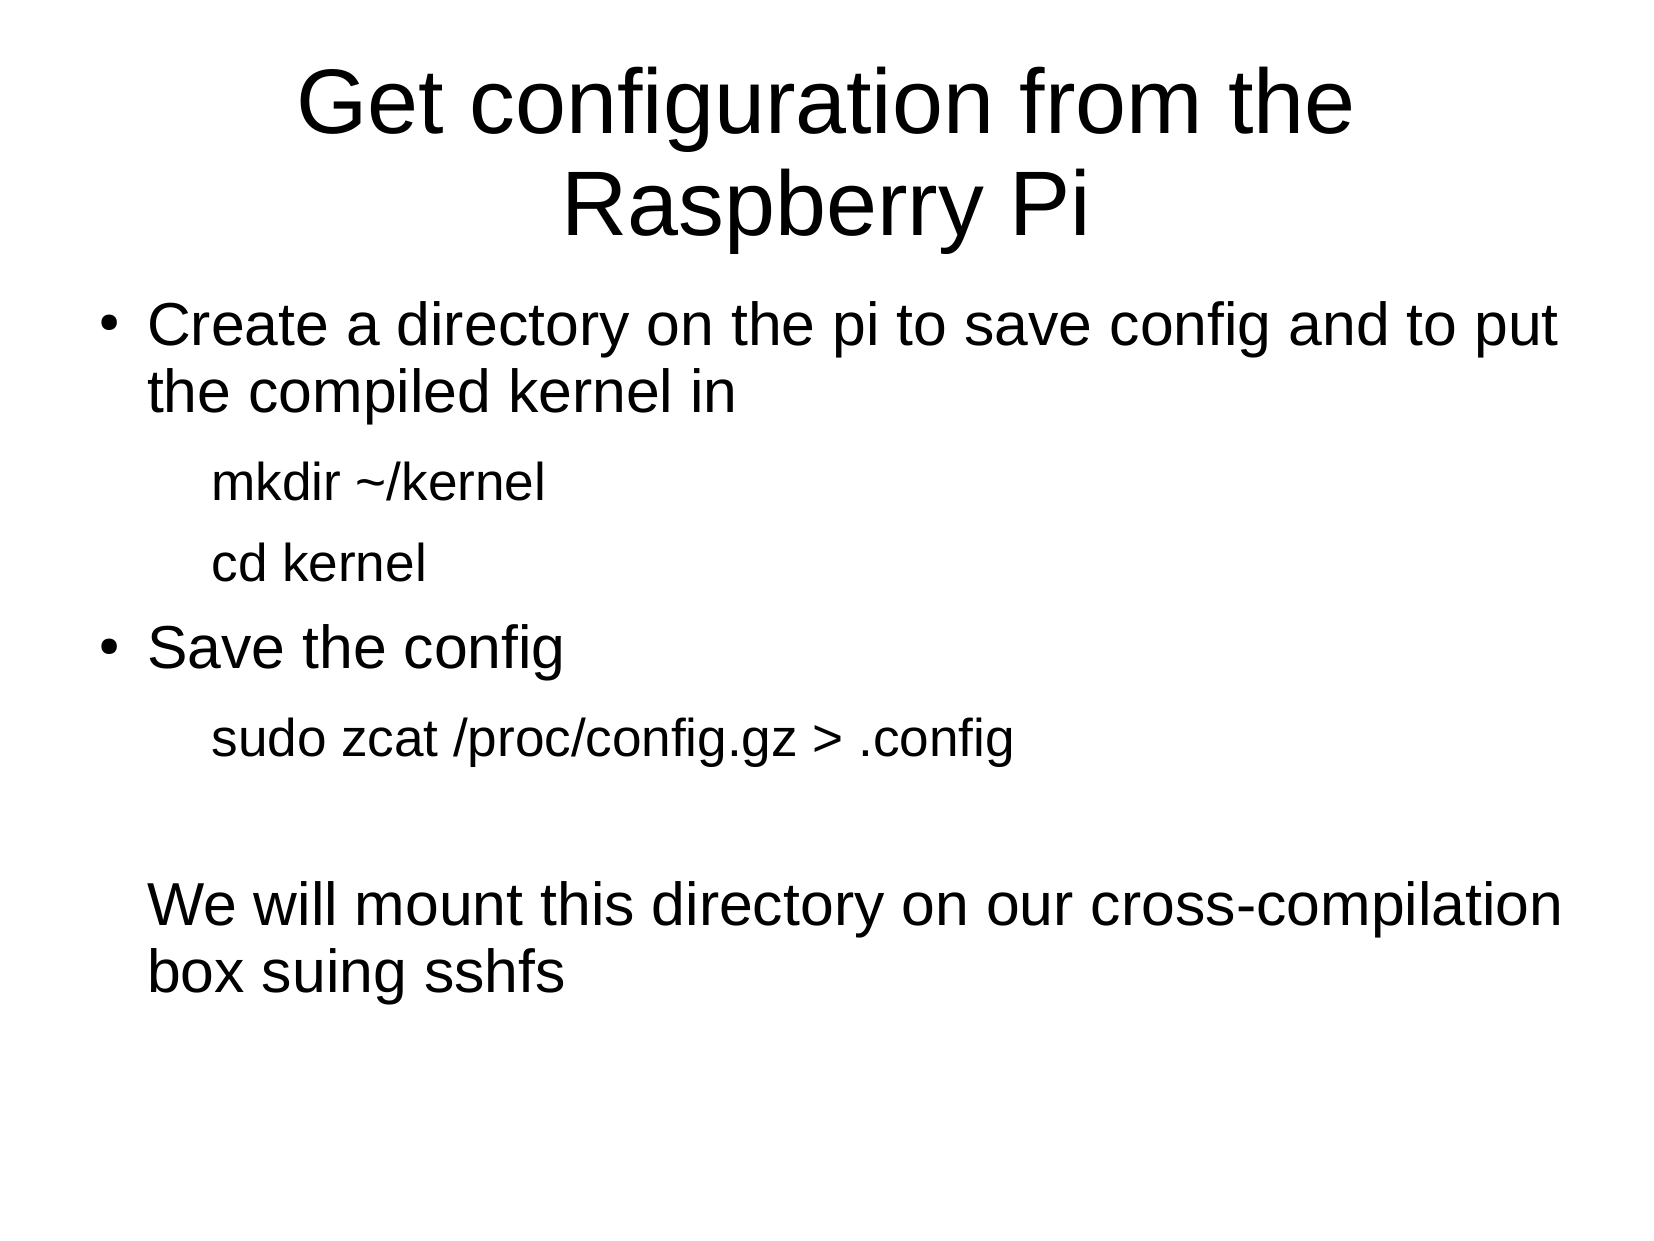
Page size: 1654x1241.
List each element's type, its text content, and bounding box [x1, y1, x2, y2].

title Get configuration from the Raspberry Pi [82, 49, 1571, 257]
list Create a directory on the pi to save config and to put the compiled kernel in mkdir ~/kernel cd kernel Save the config sudo zcat /proc/config.gz > .config We will mount this directory on our cross-compilation box suing sshfs [82, 290, 1571, 1010]
